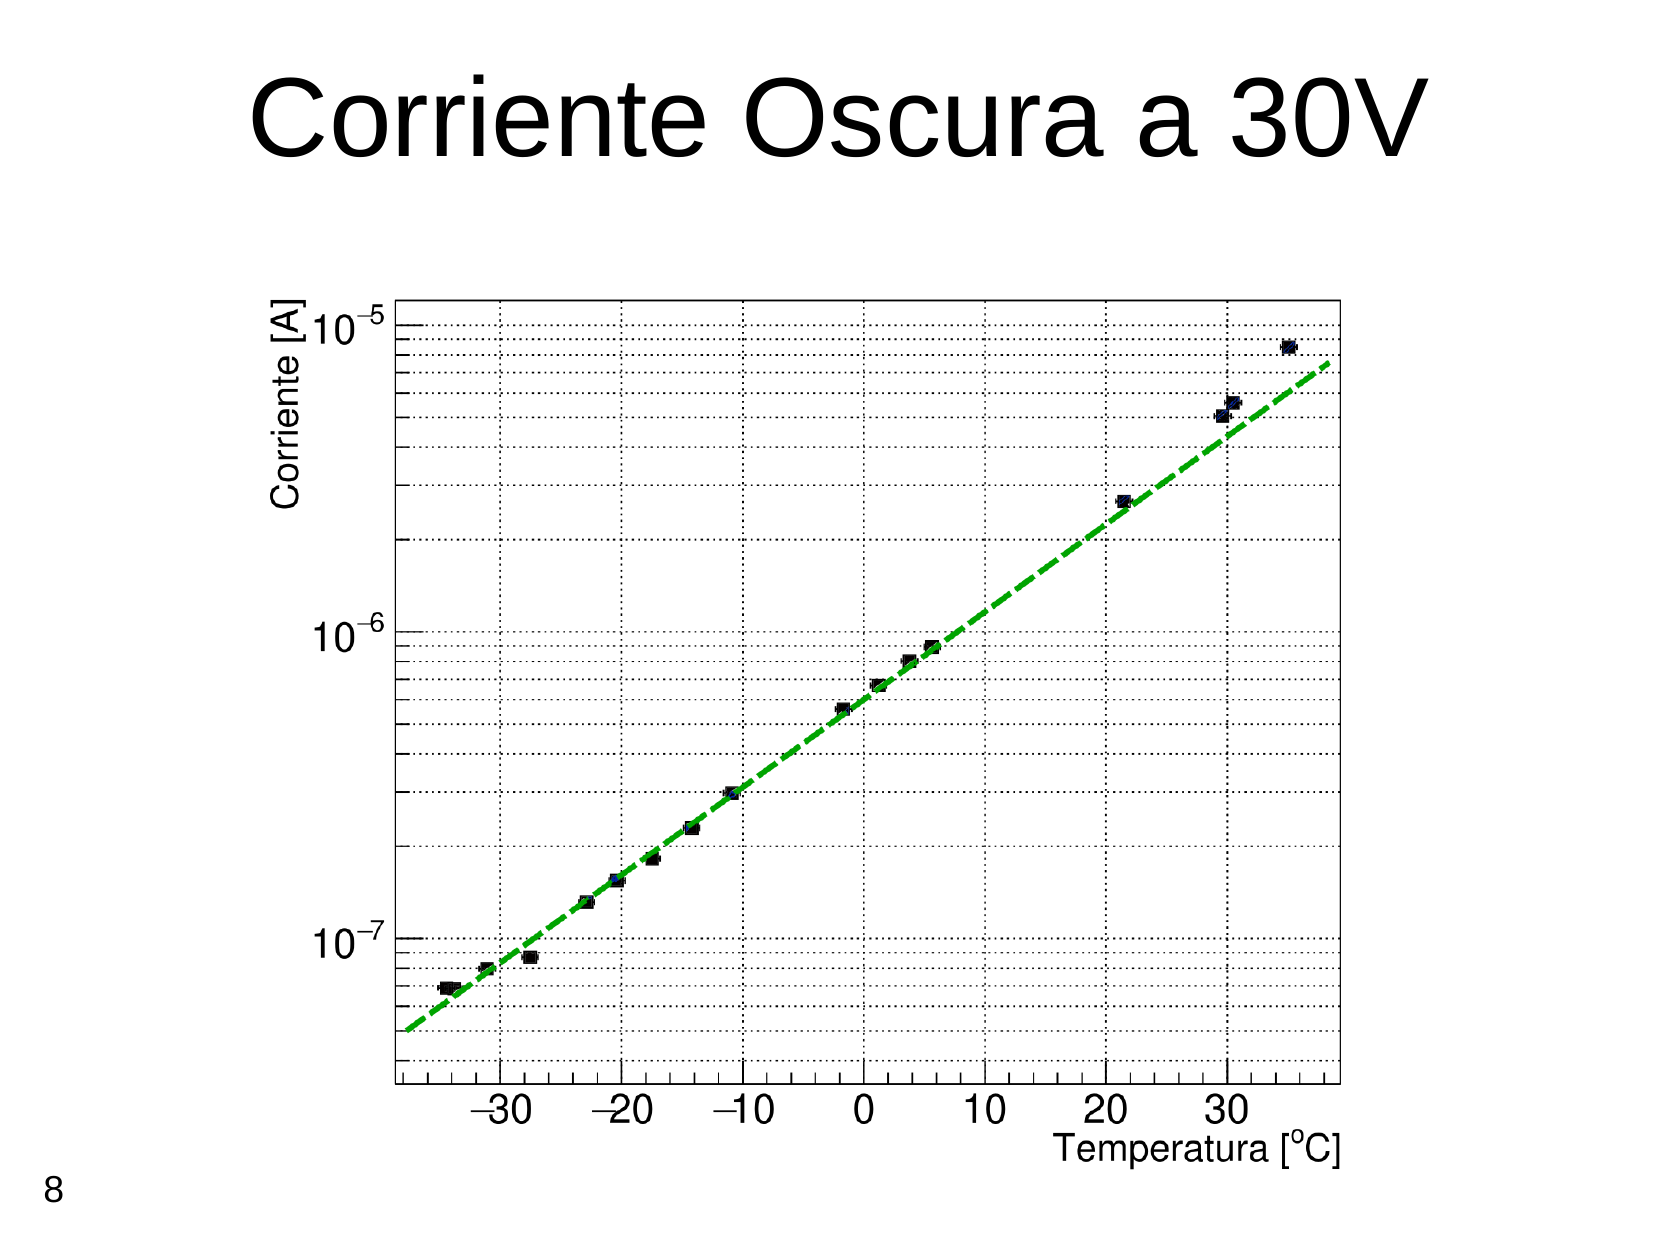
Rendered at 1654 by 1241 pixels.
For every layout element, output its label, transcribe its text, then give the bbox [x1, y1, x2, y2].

picture [264, 202, 1446, 1182]
text_box <number> [28, 1160, 687, 1222]
text_box Corriente Oscura a 30V [94, 8, 1583, 216]
